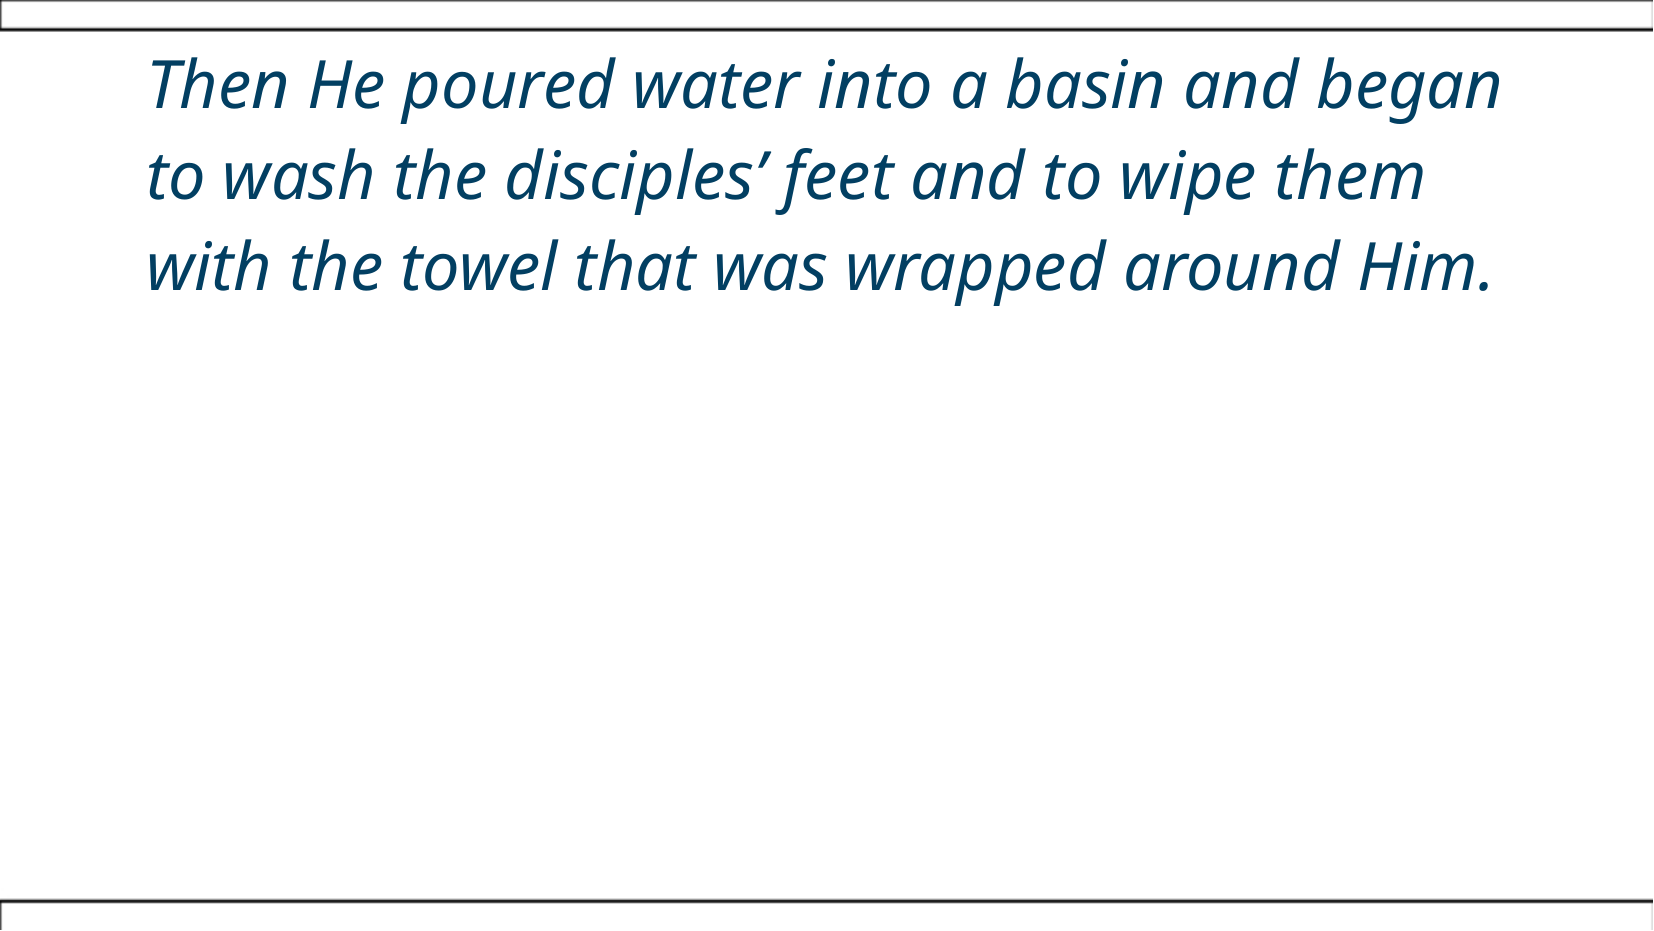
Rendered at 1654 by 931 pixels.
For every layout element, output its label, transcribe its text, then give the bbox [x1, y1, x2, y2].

text_box Then He poured water into a basin and began to wash the disciples’ feet and to wipe them with the towel that was wrapped around Him. [62, 30, 1593, 312]
picture [0, 0, 1653, 930]
